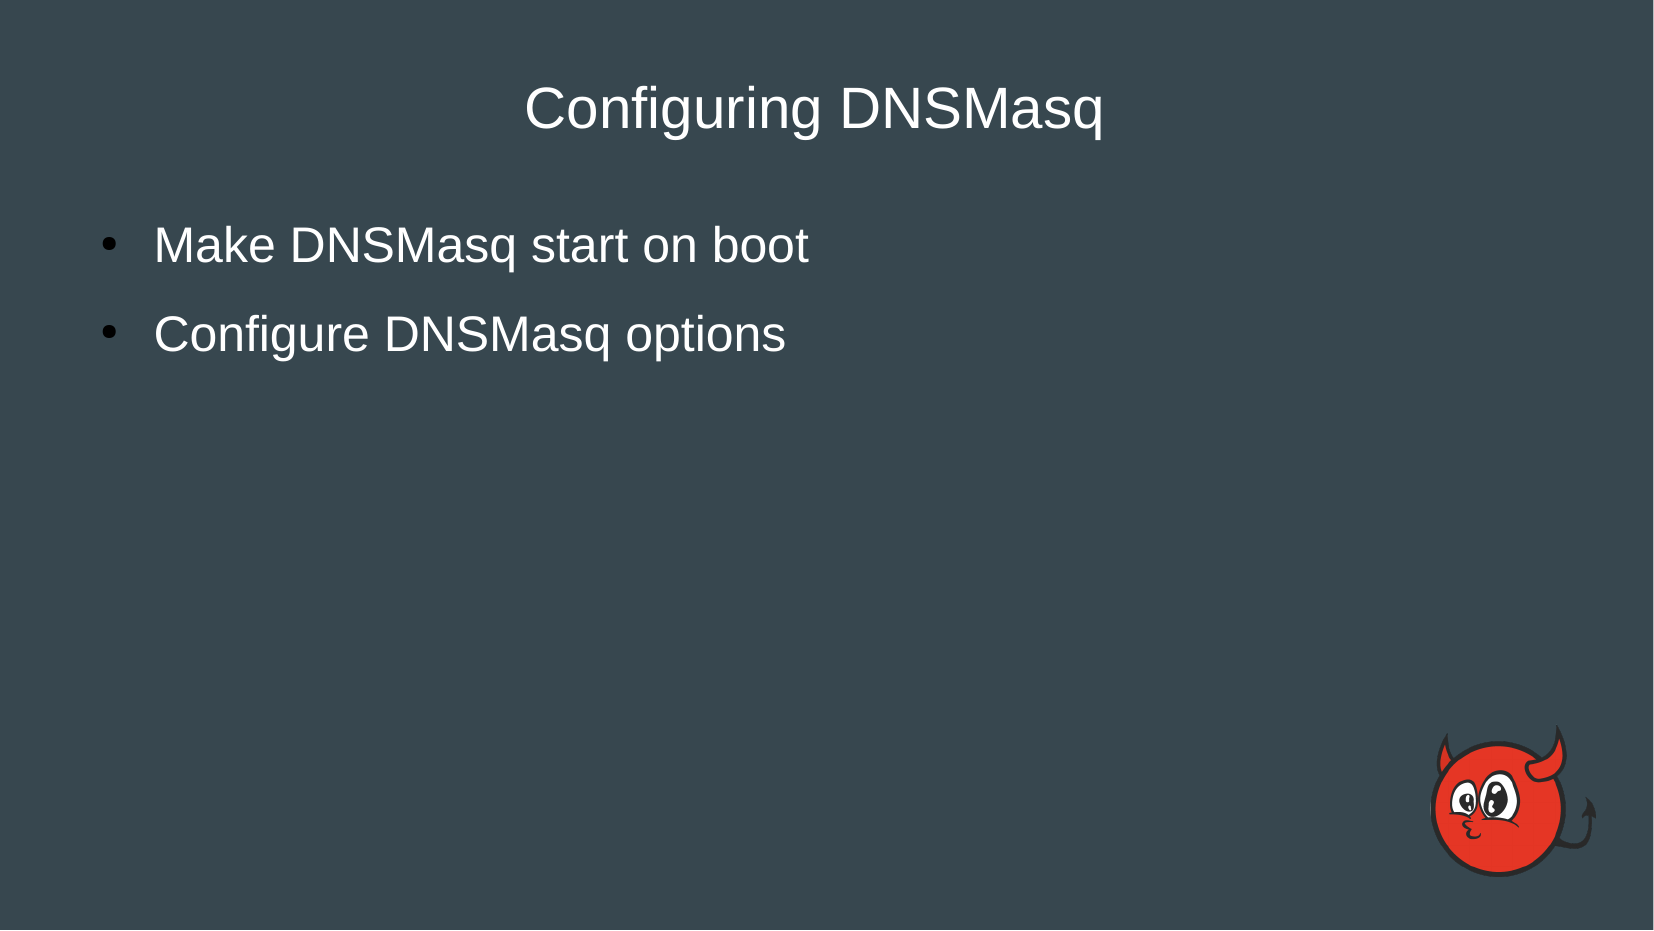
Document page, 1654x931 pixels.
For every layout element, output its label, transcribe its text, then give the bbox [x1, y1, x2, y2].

title Configuring DNSMasq [105, 30, 1525, 186]
list Make DNSMasq start on boot Configure DNSMasq options [82, 217, 1571, 757]
picture [1427, 717, 1598, 888]
